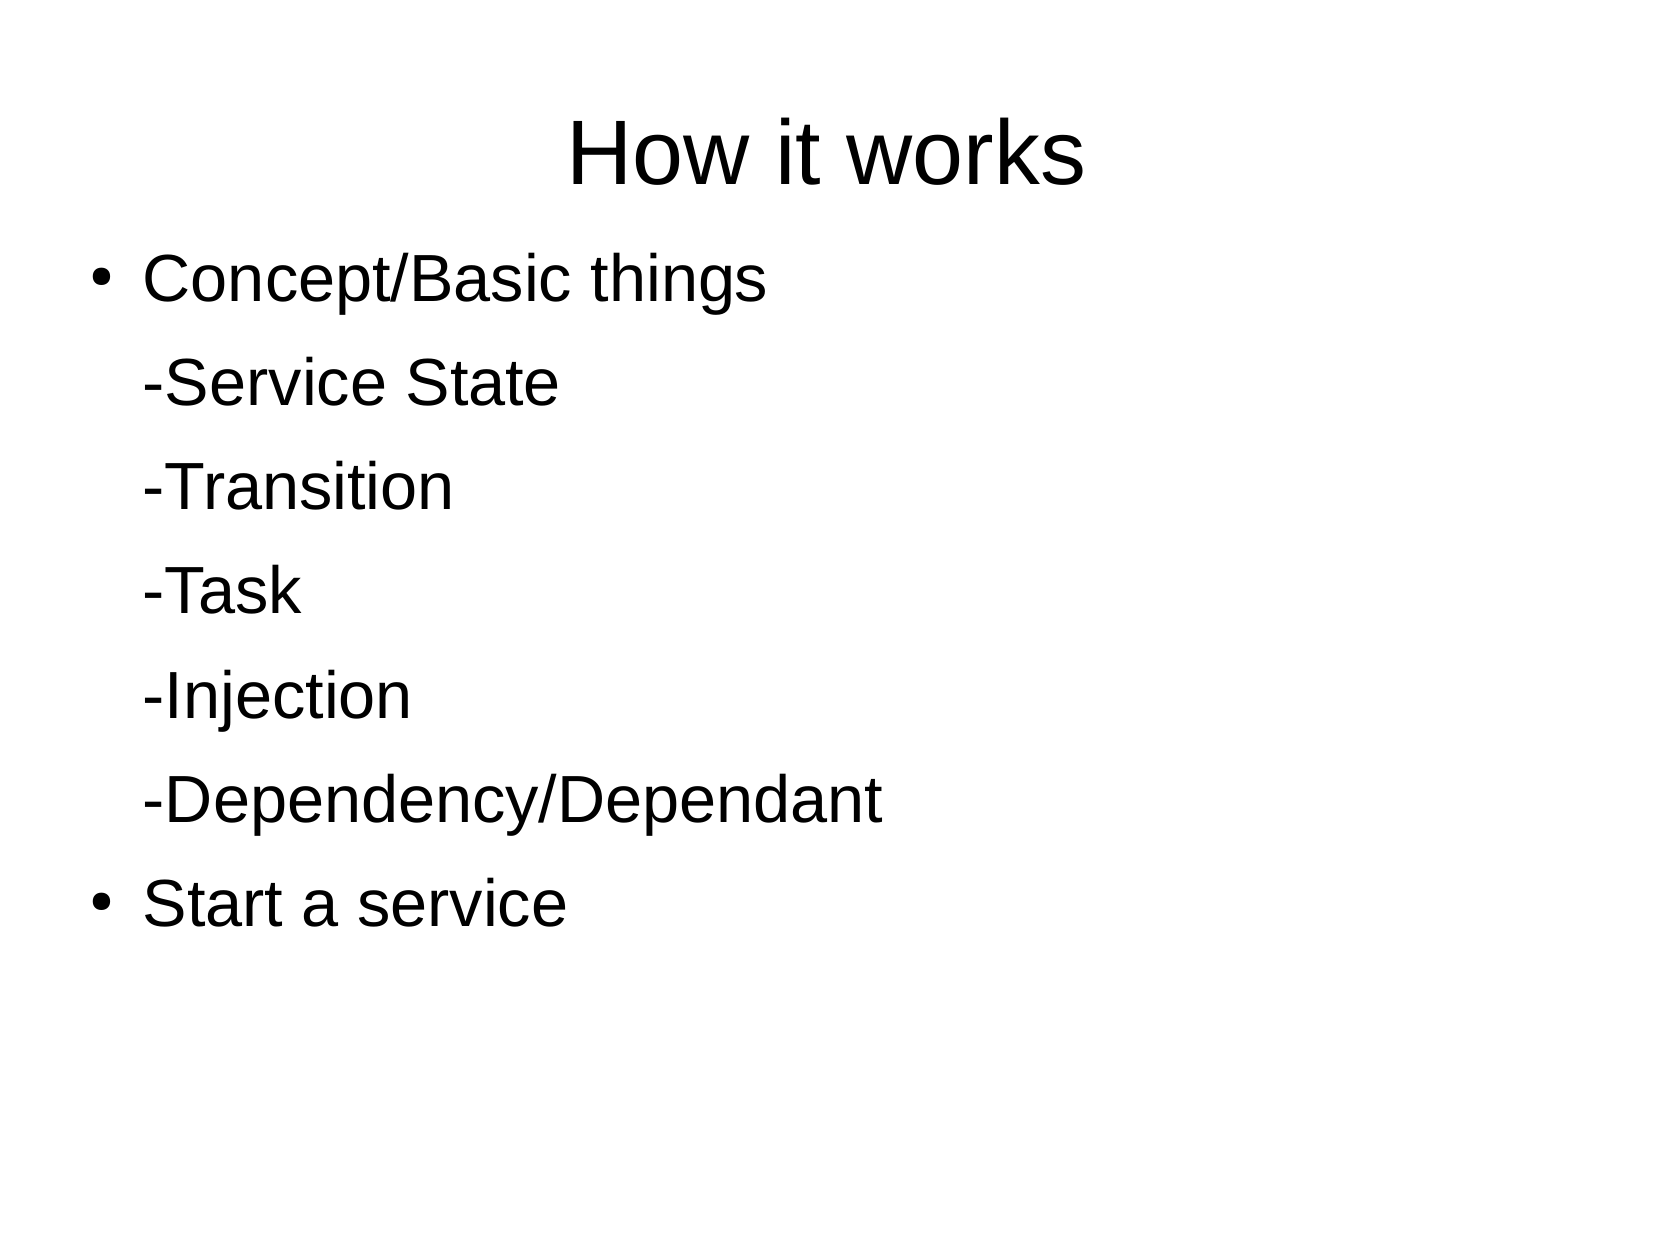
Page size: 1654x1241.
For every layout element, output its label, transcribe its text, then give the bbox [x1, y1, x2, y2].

title How it works [82, 49, 1571, 257]
list Concept/Basic things -Service State -Transition -Task -Injection -Dependency/Dependant Start a service [71, 240, 1561, 961]
